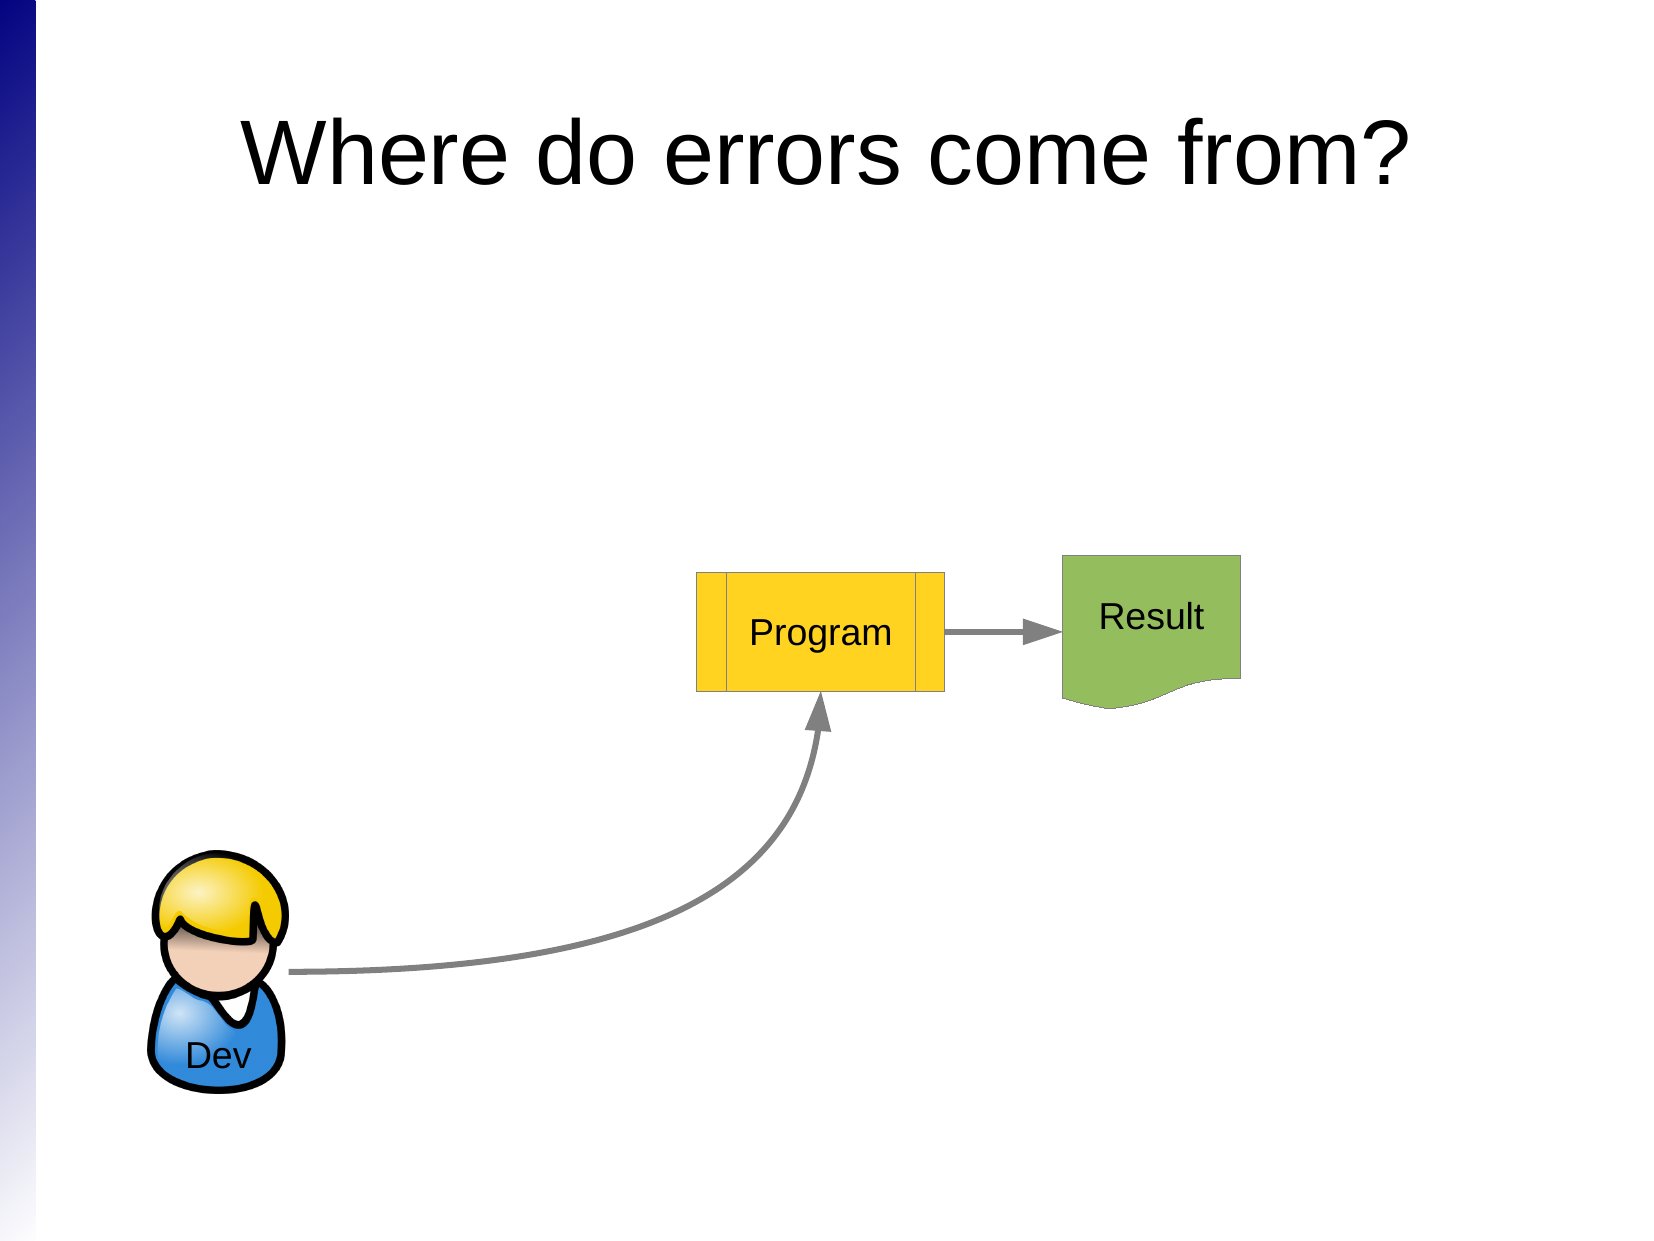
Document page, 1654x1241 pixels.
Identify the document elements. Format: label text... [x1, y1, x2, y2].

text_box Program [697, 572, 945, 692]
picture [147, 850, 289, 1094]
text_box Result [1062, 555, 1241, 709]
title Where do errors come from? [82, 49, 1571, 257]
